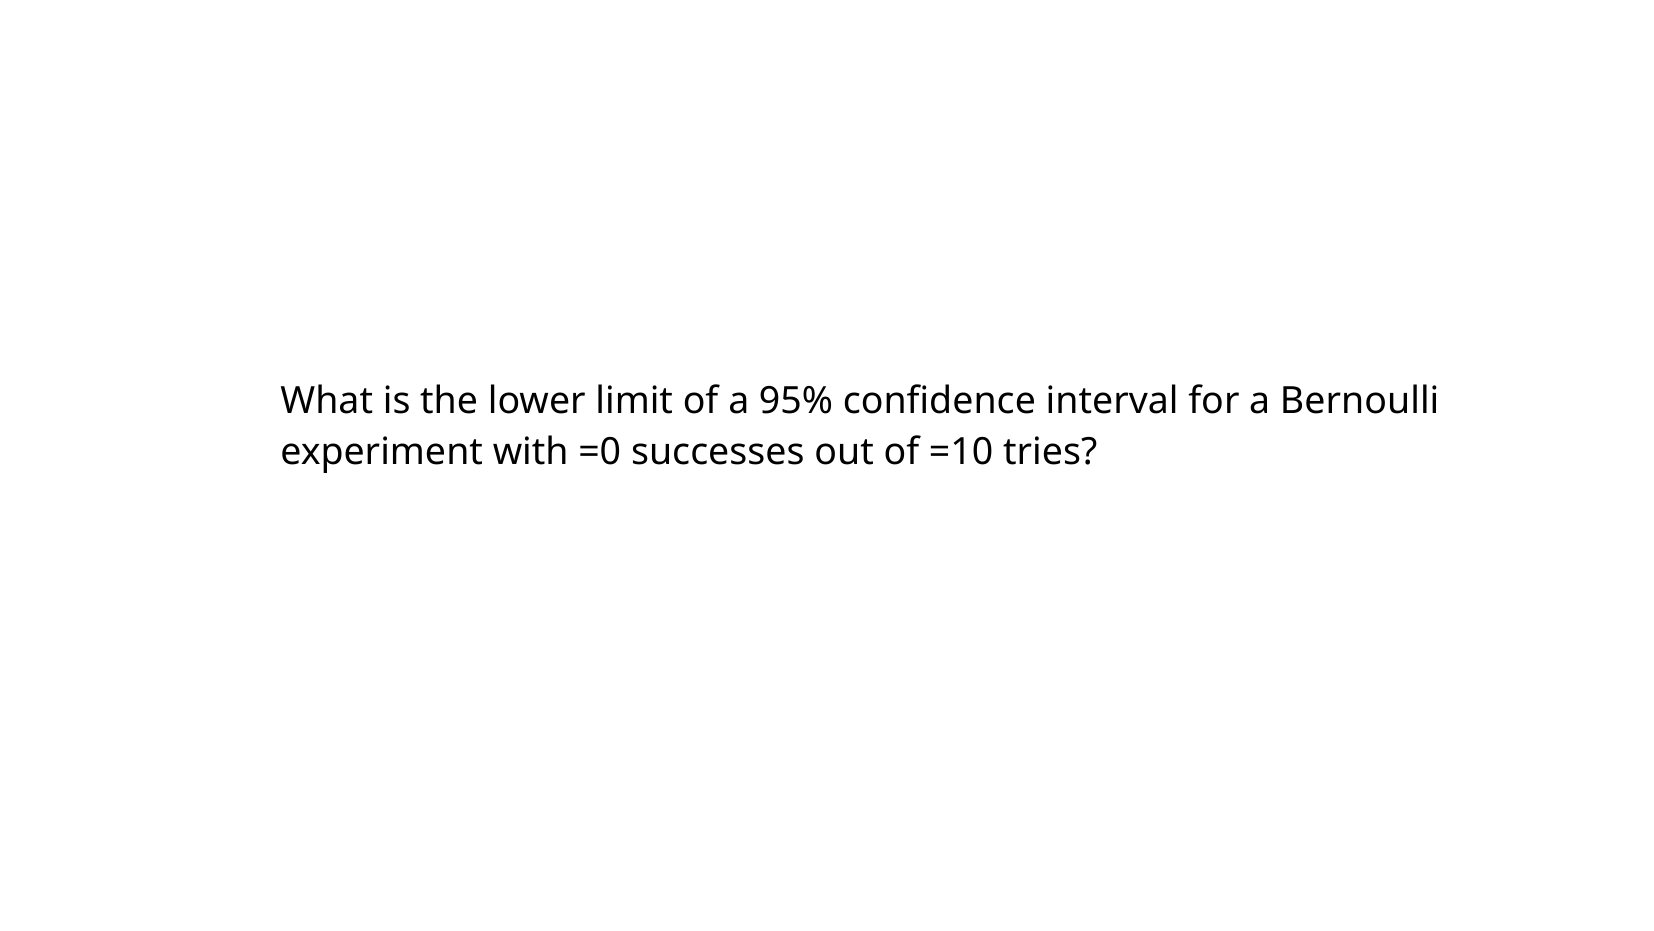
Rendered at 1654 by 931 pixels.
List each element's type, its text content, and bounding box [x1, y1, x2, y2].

text_box What is the lower limit of a 95% confidence interval for a Bernoulli experiment with =0 successes out of =10 tries? [265, 366, 1536, 532]
